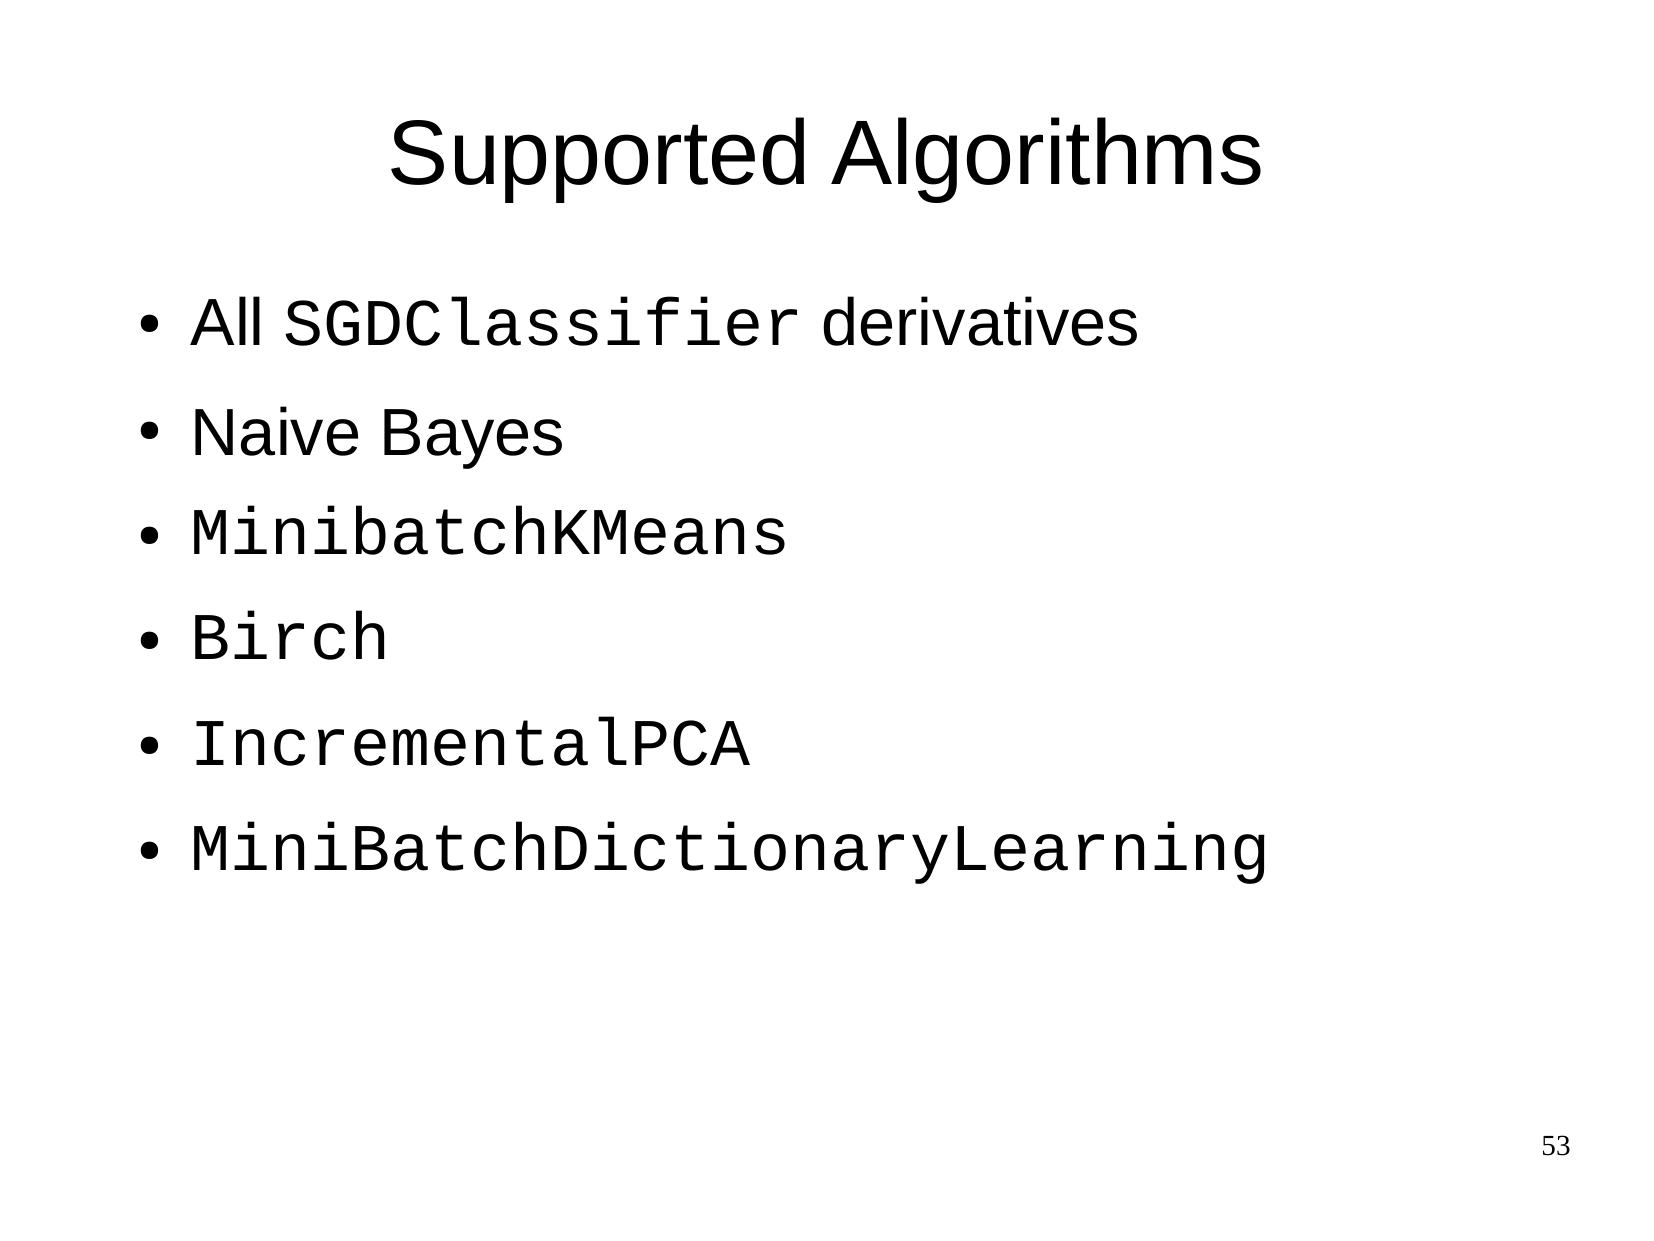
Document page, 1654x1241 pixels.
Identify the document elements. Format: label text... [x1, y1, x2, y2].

list All SGDClassifier derivatives Naive Bayes MinibatchKMeans Birch IncrementalPCA MiniBatchDictionaryLearning [120, 285, 1441, 976]
title Supported Algorithms [82, 49, 1571, 257]
